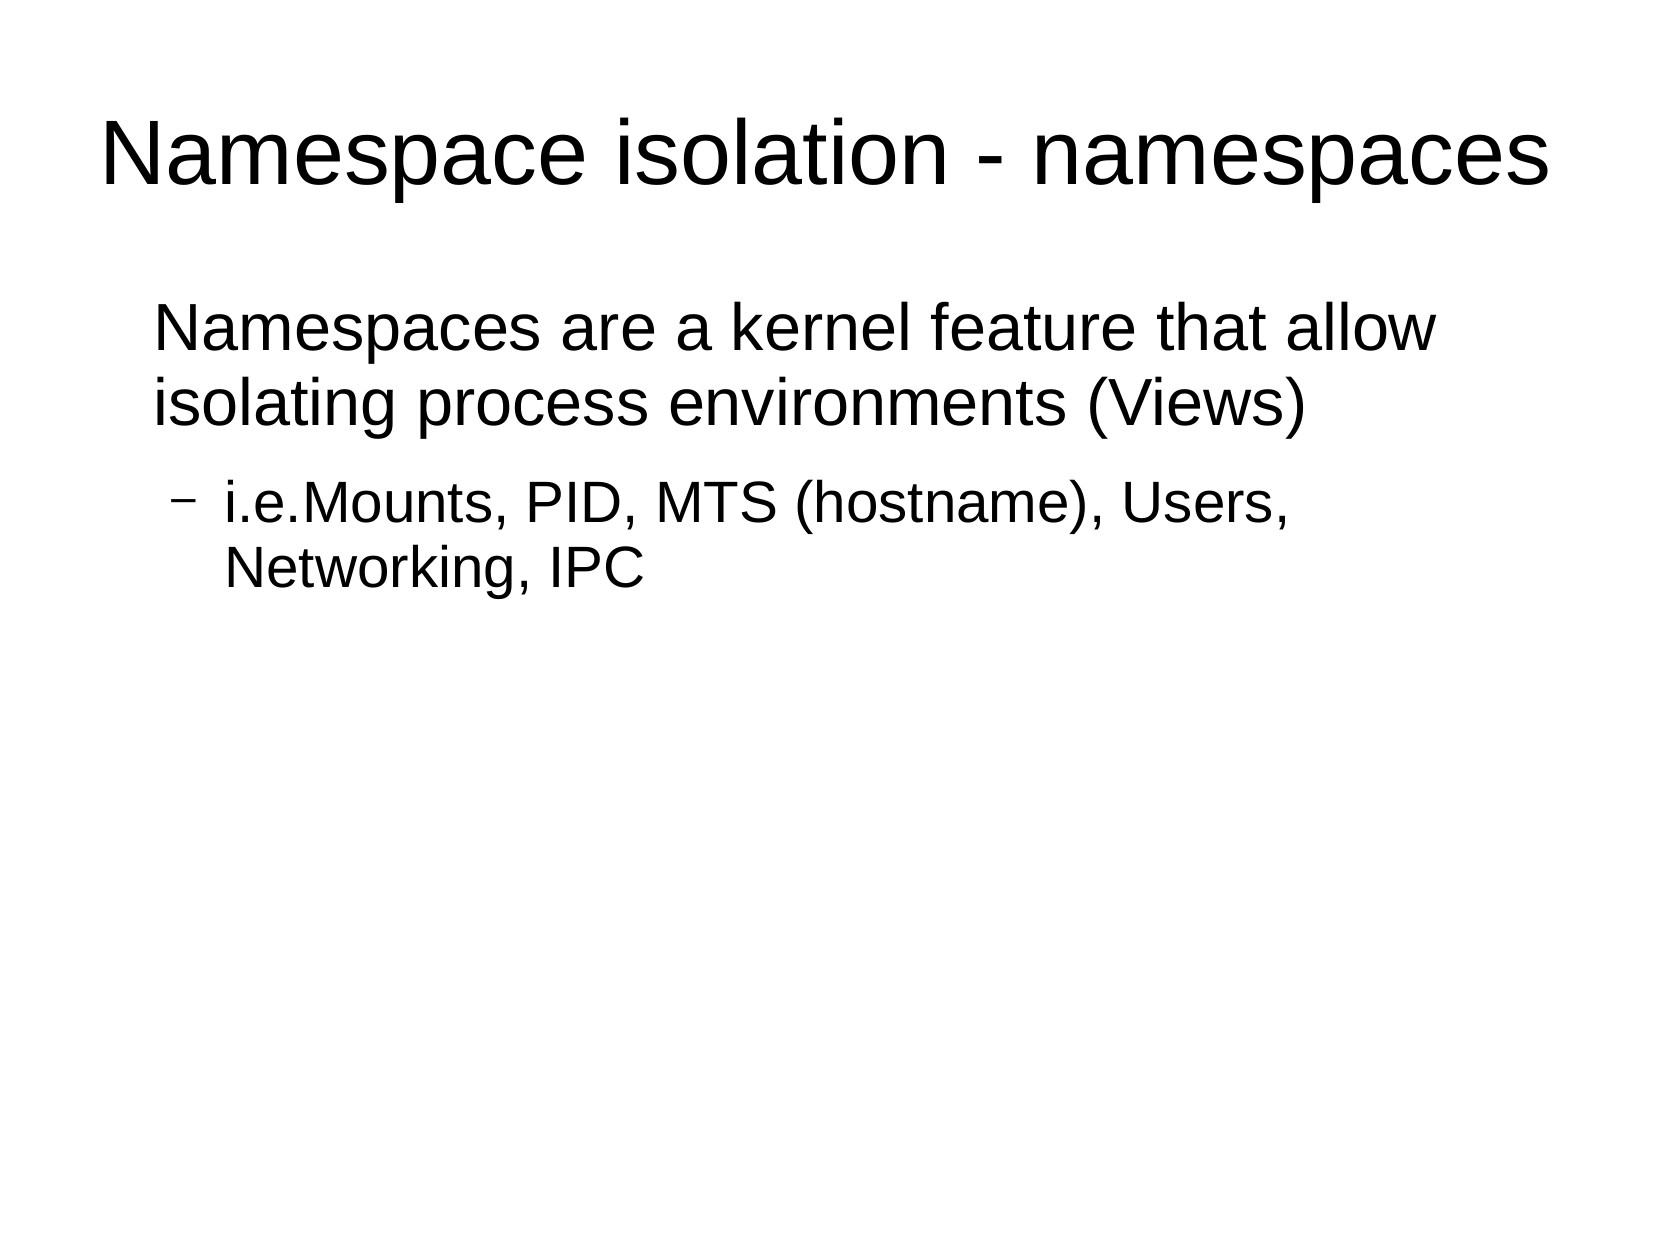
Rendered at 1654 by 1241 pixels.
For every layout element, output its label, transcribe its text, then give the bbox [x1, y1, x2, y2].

list Namespaces are a kernel feature that allow isolating process environments (Views) i.e.Mounts, PID, MTS (hostname), Users, Networking, IPC [82, 290, 1571, 1010]
title Namespace isolation - namespaces [82, 49, 1571, 257]
